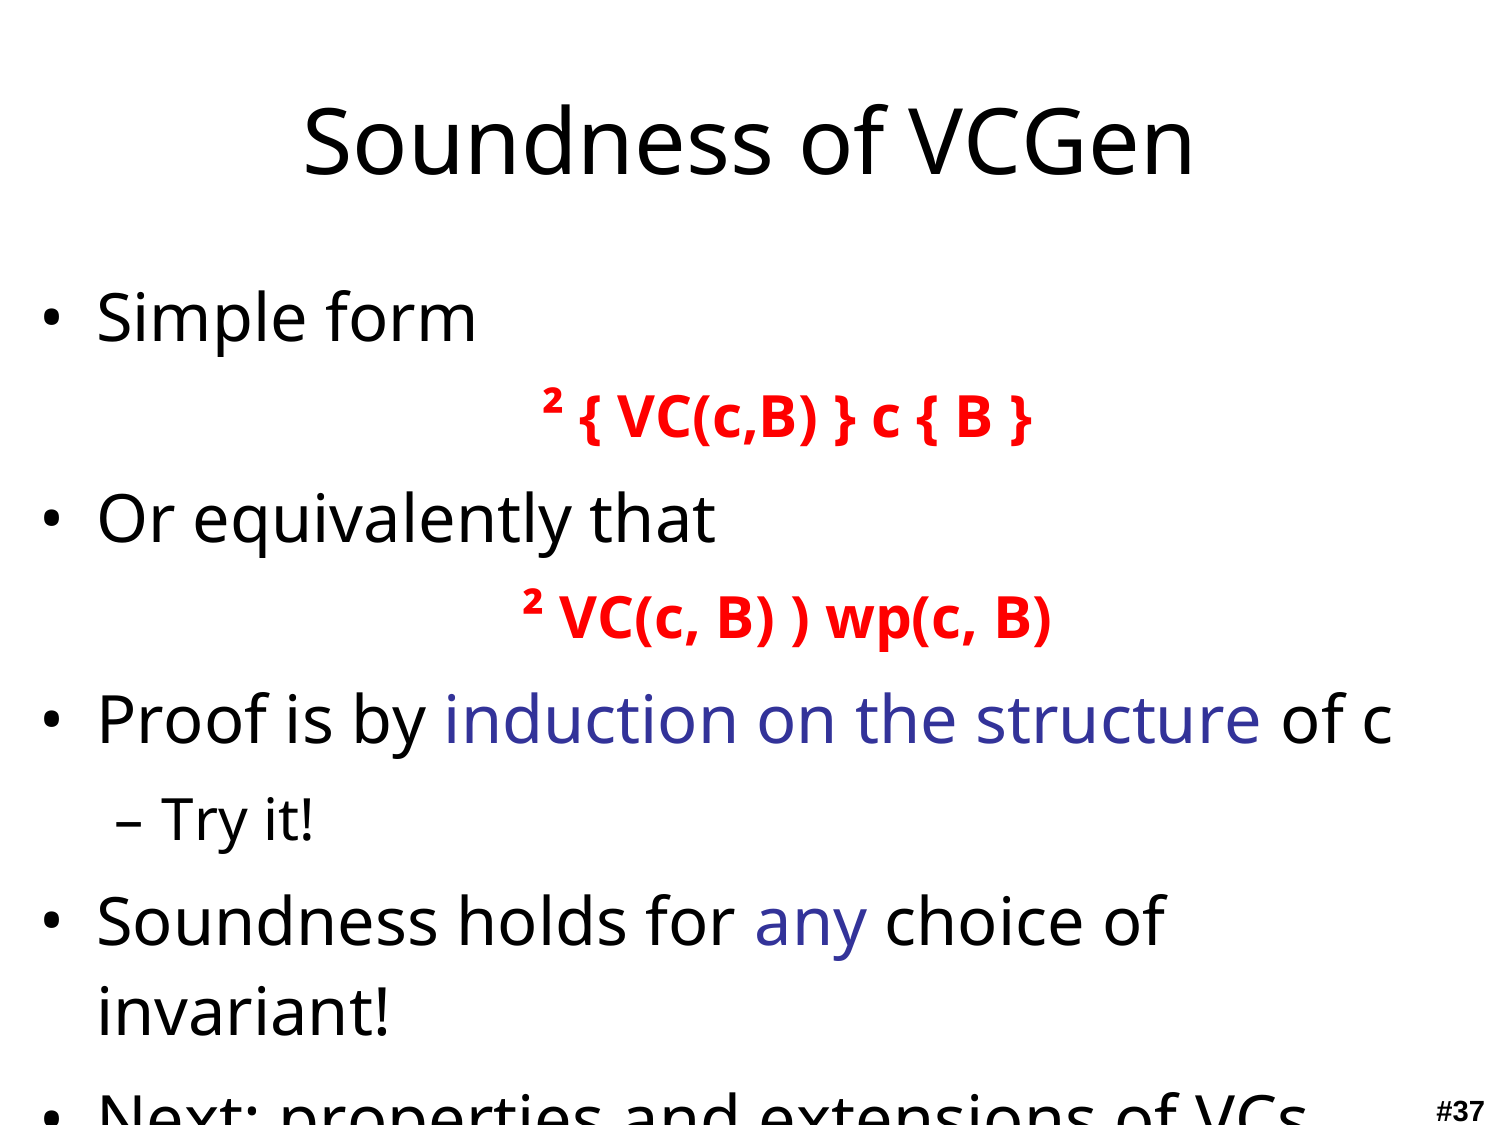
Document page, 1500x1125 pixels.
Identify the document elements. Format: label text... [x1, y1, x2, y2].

title Soundness of VCGen [24, 45, 1476, 233]
list Simple form ² { VC(c,B) } c { B } Or equivalently that ² VC(c, B) ) wp(c, B) Proof is by induction on the structure of c Try it! Soundness holds for any choice of invariant! Next: properties and extensions of VCs [24, 262, 1476, 1087]
